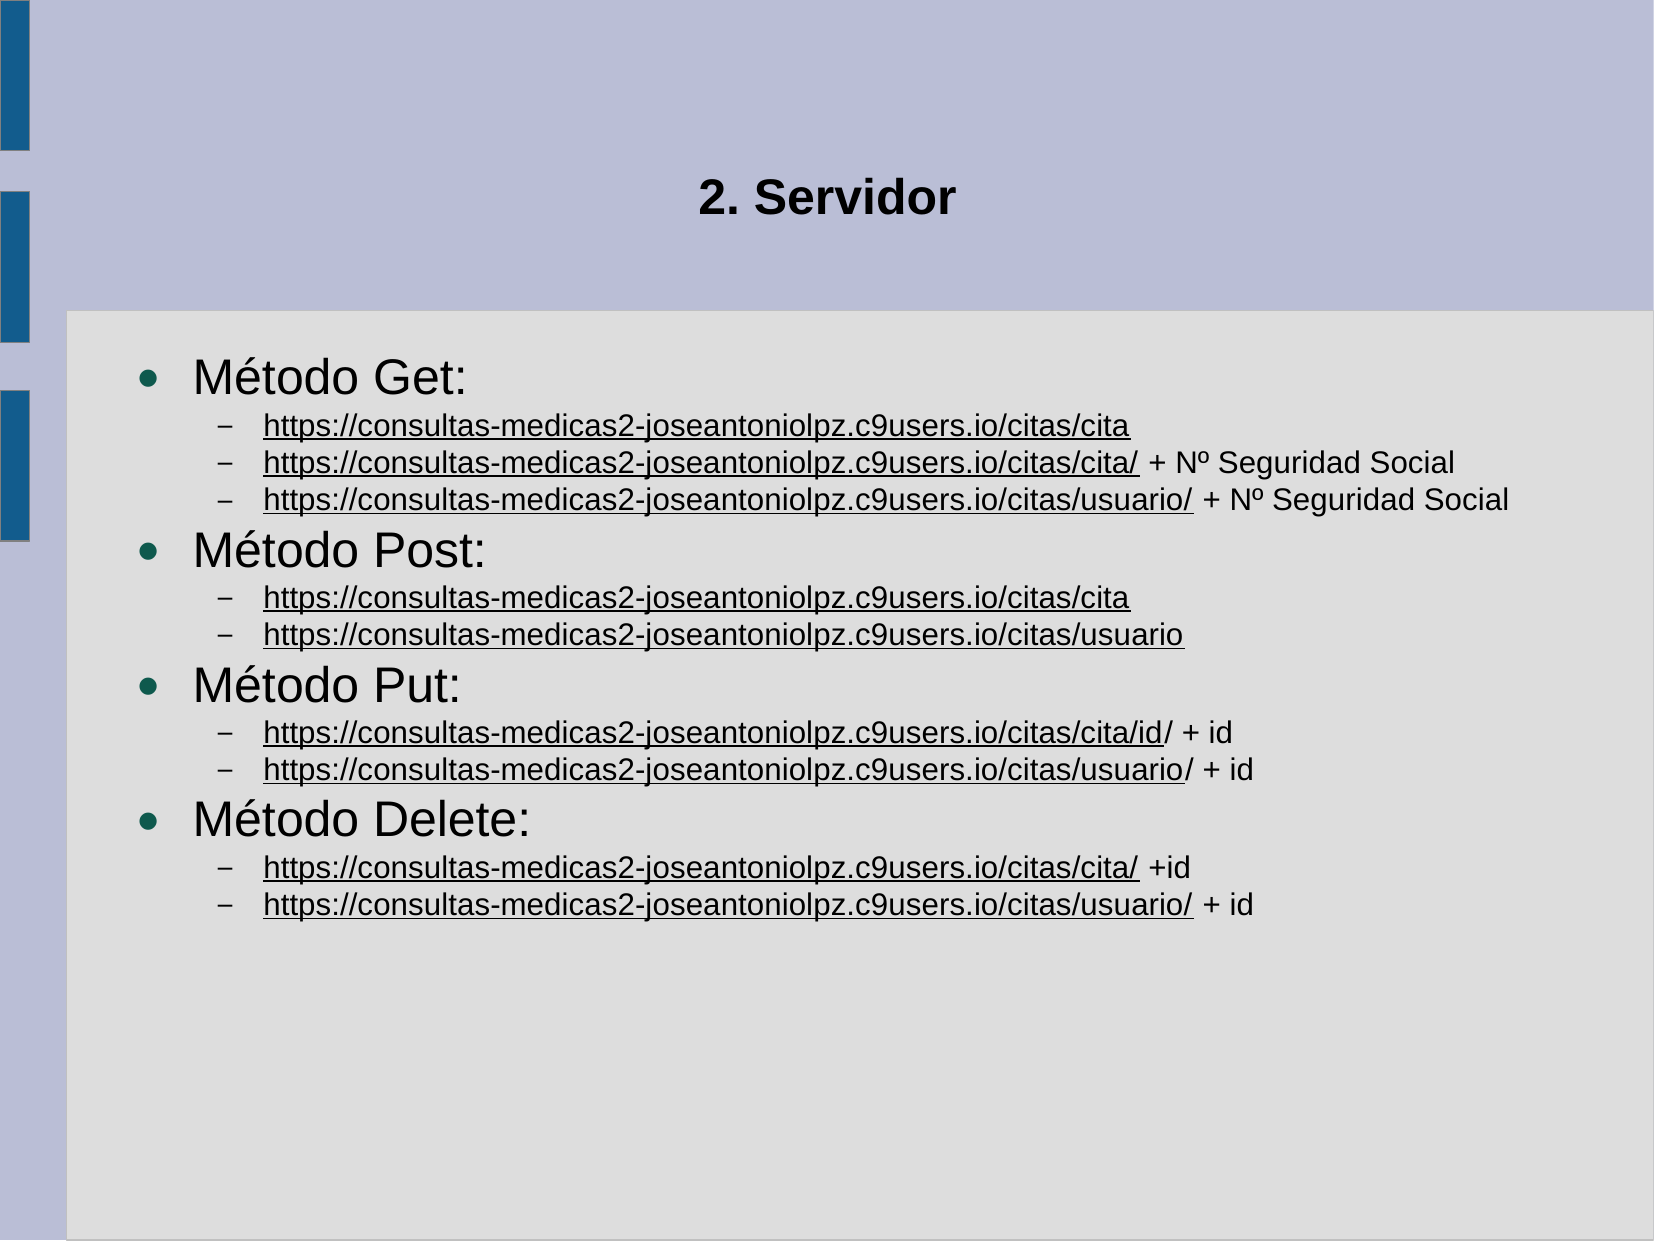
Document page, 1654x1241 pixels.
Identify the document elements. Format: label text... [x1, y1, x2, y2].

text_box Método Get: https://consultas-medicas2-joseantoniolpz.c9users.io/citas/cita https://consultas-medicas2-joseantoniolpz.c9users.io/citas/cita/ + Nº Seguridad Social https://consultas-medicas2-joseantoniolpz.c9users.io/citas/usuario/ + Nº Seguridad Social Método Post: https://consultas-medicas2-joseantoniolpz.c9users.io/citas/cita https://consultas-medicas2-joseantoniolpz.c9users.io/citas/usuario Método Put: https://consultas-medicas2-joseantoniolpz.c9users.io/citas/cita/id/ + id https://consultas-medicas2-joseantoniolpz.c9users.io/citas/usuario/ + id Método Delete: https://consultas-medicas2-joseantoniolpz.c9users.io/citas/cita/ +id https://consultas-medicas2-joseantoniolpz.c9users.io/citas/usuario/ + id [121, 344, 1534, 1241]
text_box 2. Servidor [121, 91, 1534, 299]
